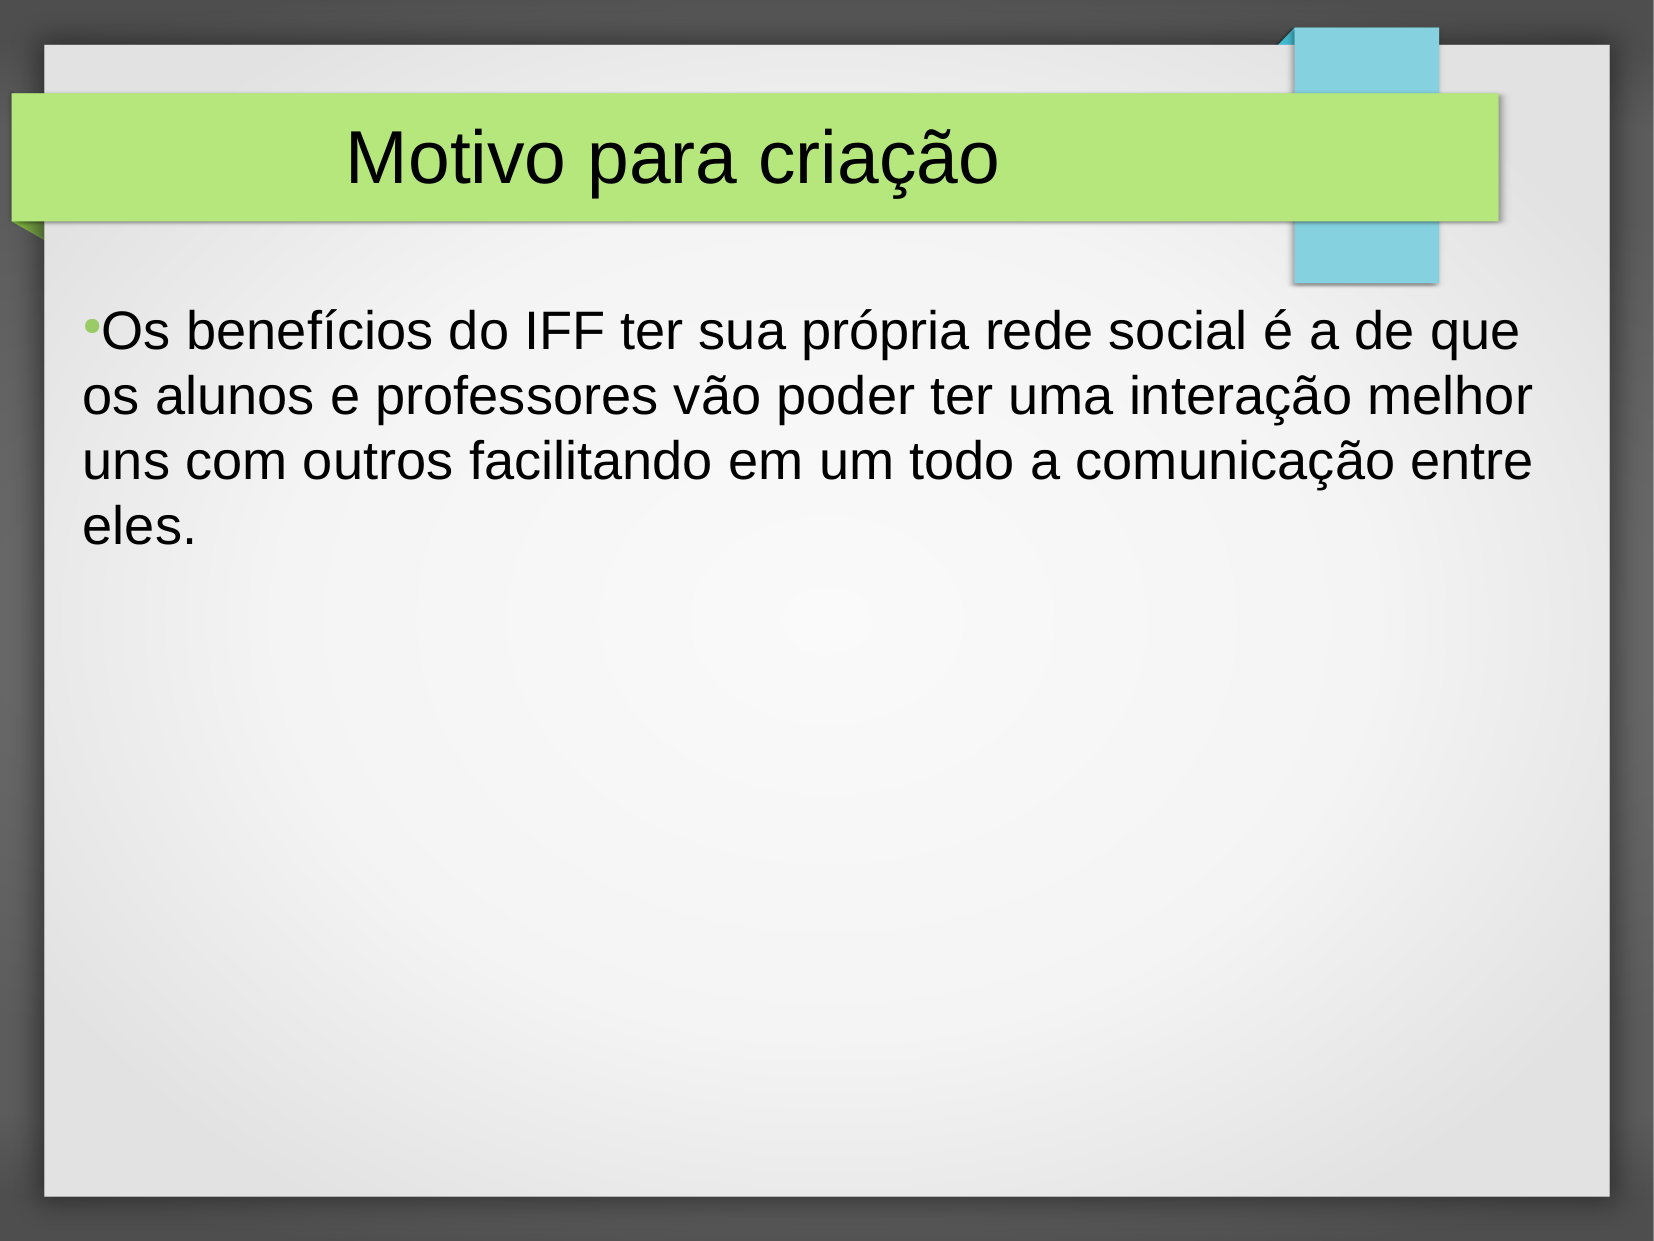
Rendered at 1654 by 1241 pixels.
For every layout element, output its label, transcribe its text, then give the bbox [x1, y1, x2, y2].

picture [0, 0, 1654, 1241]
title Motivo para criação [82, 94, 1264, 213]
list Os benefícios do IFF ter sua própria rede social é a de que os alunos e professores vão poder ter uma interação melhor uns com outros facilitando em um todo a comunicação entre eles. [82, 295, 1571, 1015]
